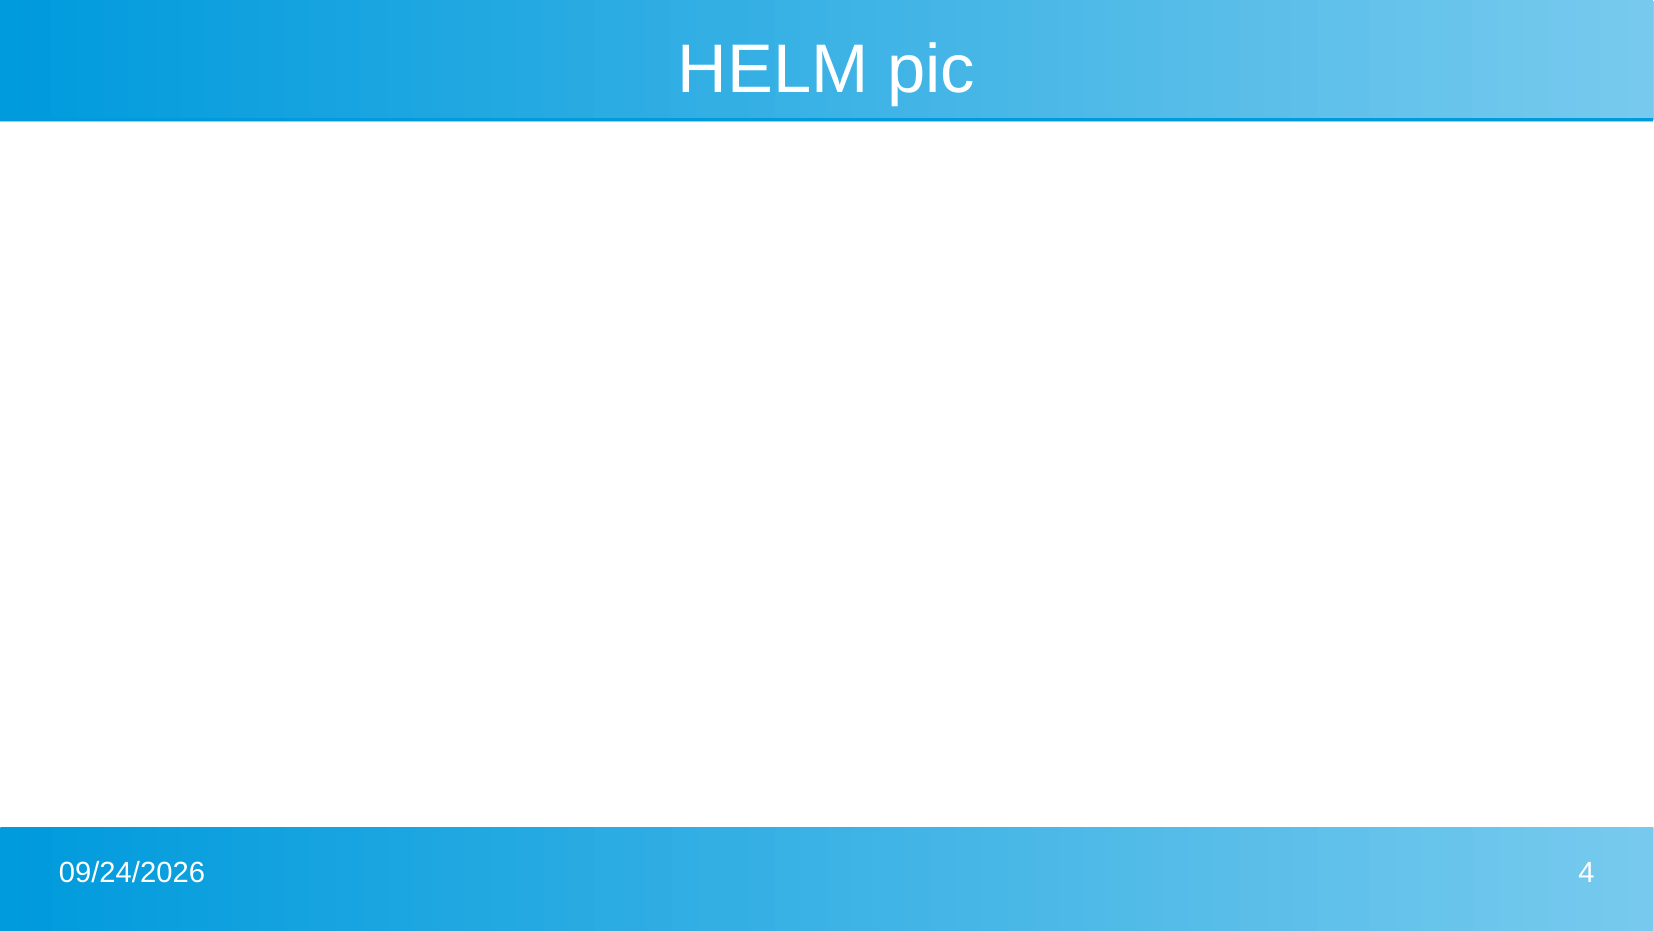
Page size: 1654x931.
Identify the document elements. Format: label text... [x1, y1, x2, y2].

title HELM pic [59, 29, 1595, 108]
